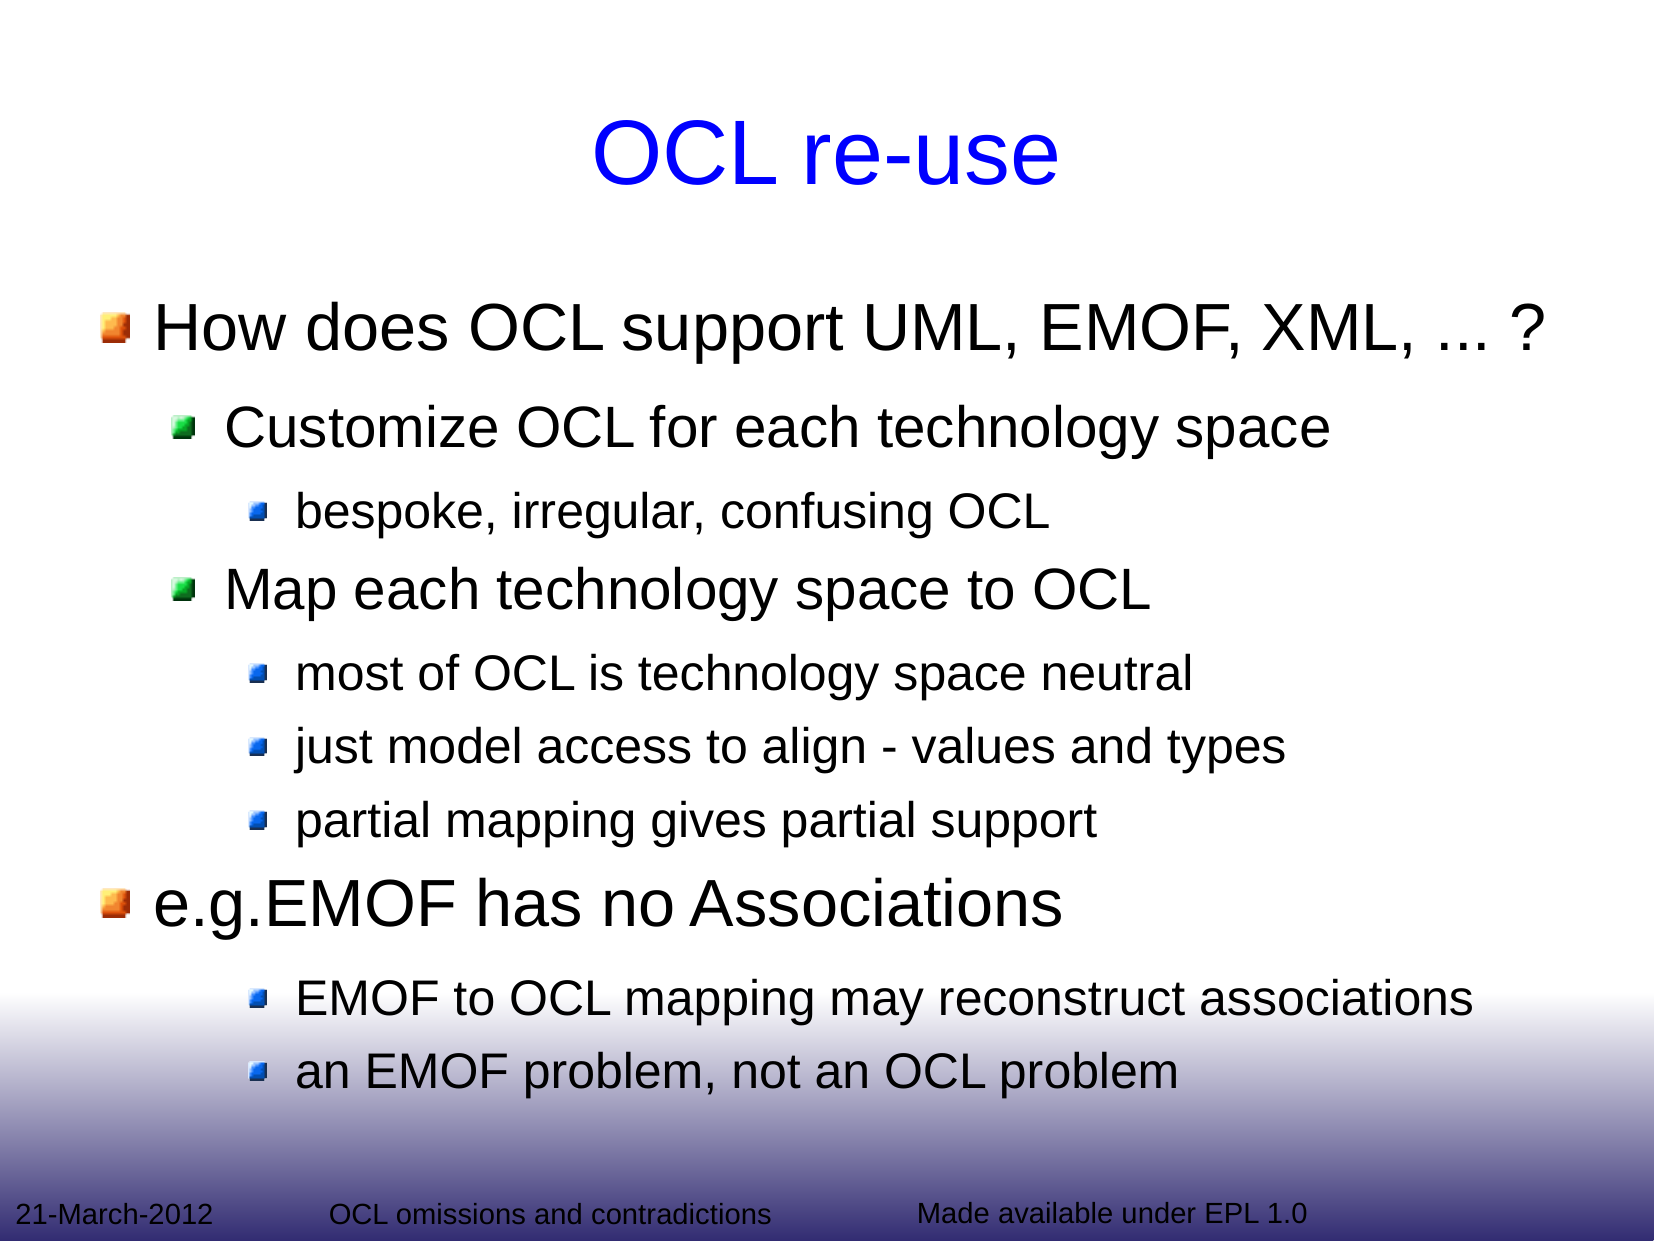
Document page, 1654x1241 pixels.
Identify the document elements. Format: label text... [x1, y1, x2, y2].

title OCL re-use [82, 49, 1571, 257]
list How does OCL support UML, EMOF, XML, ... ? Customize OCL for each technology space bespoke, irregular, confusing OCL Map each technology space to OCL most of OCL is technology space neutral just model access to align - values and types partial mapping gives partial support e.g.EMOF has no Associations EMOF to OCL mapping may reconstruct associations an EMOF problem, not an OCL problem [82, 290, 1571, 1109]
